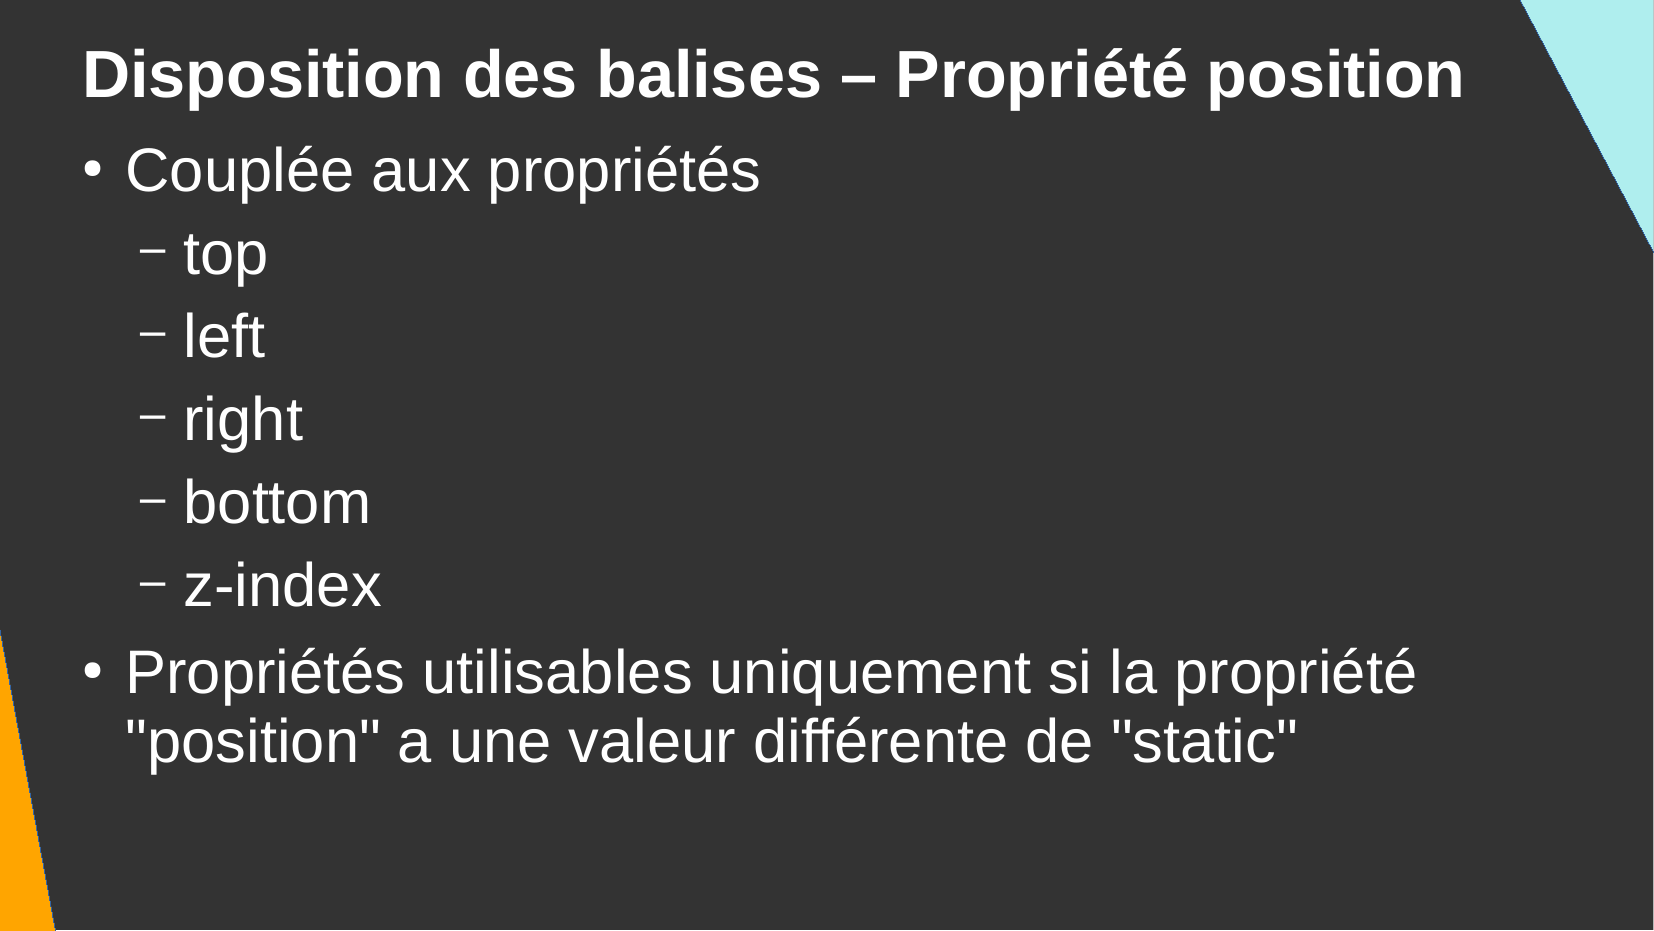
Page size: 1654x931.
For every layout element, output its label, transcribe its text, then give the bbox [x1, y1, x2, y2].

text_box [1520, 0, 1654, 253]
title Disposition des balises – Propriété position [82, 37, 1571, 112]
list Couplée aux propriétés top left right bottom z-index Propriétés utilisables uniquement si la propriété "position" a une valeur différente de "static" [67, 135, 1607, 780]
text_box [0, 629, 56, 931]
